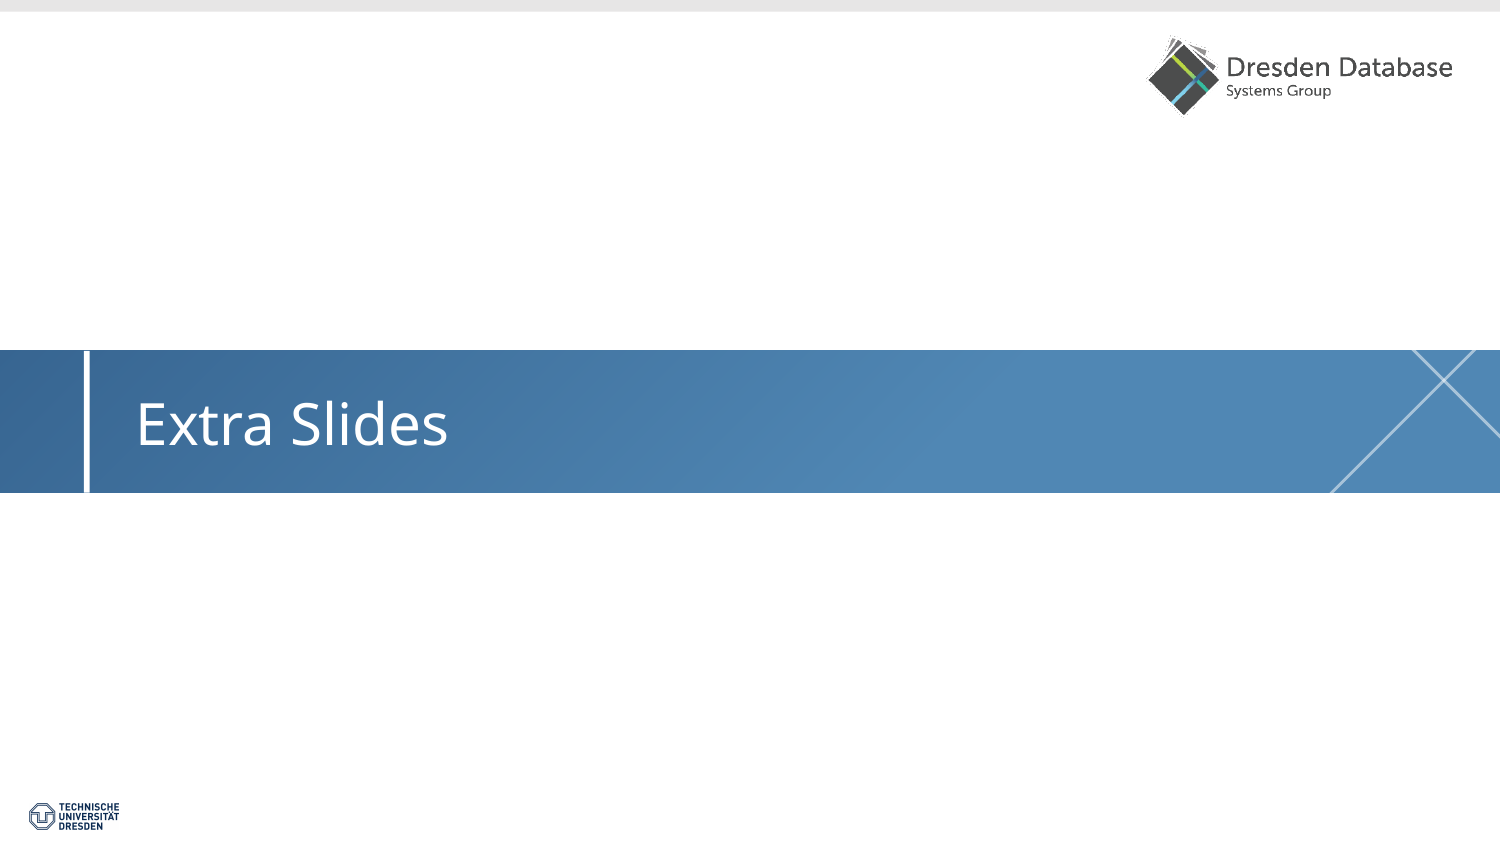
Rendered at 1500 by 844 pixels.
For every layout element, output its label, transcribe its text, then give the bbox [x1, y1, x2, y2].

picture [29, 803, 119, 830]
title Extra Slides [121, 386, 1362, 458]
picture [1145, 35, 1453, 118]
